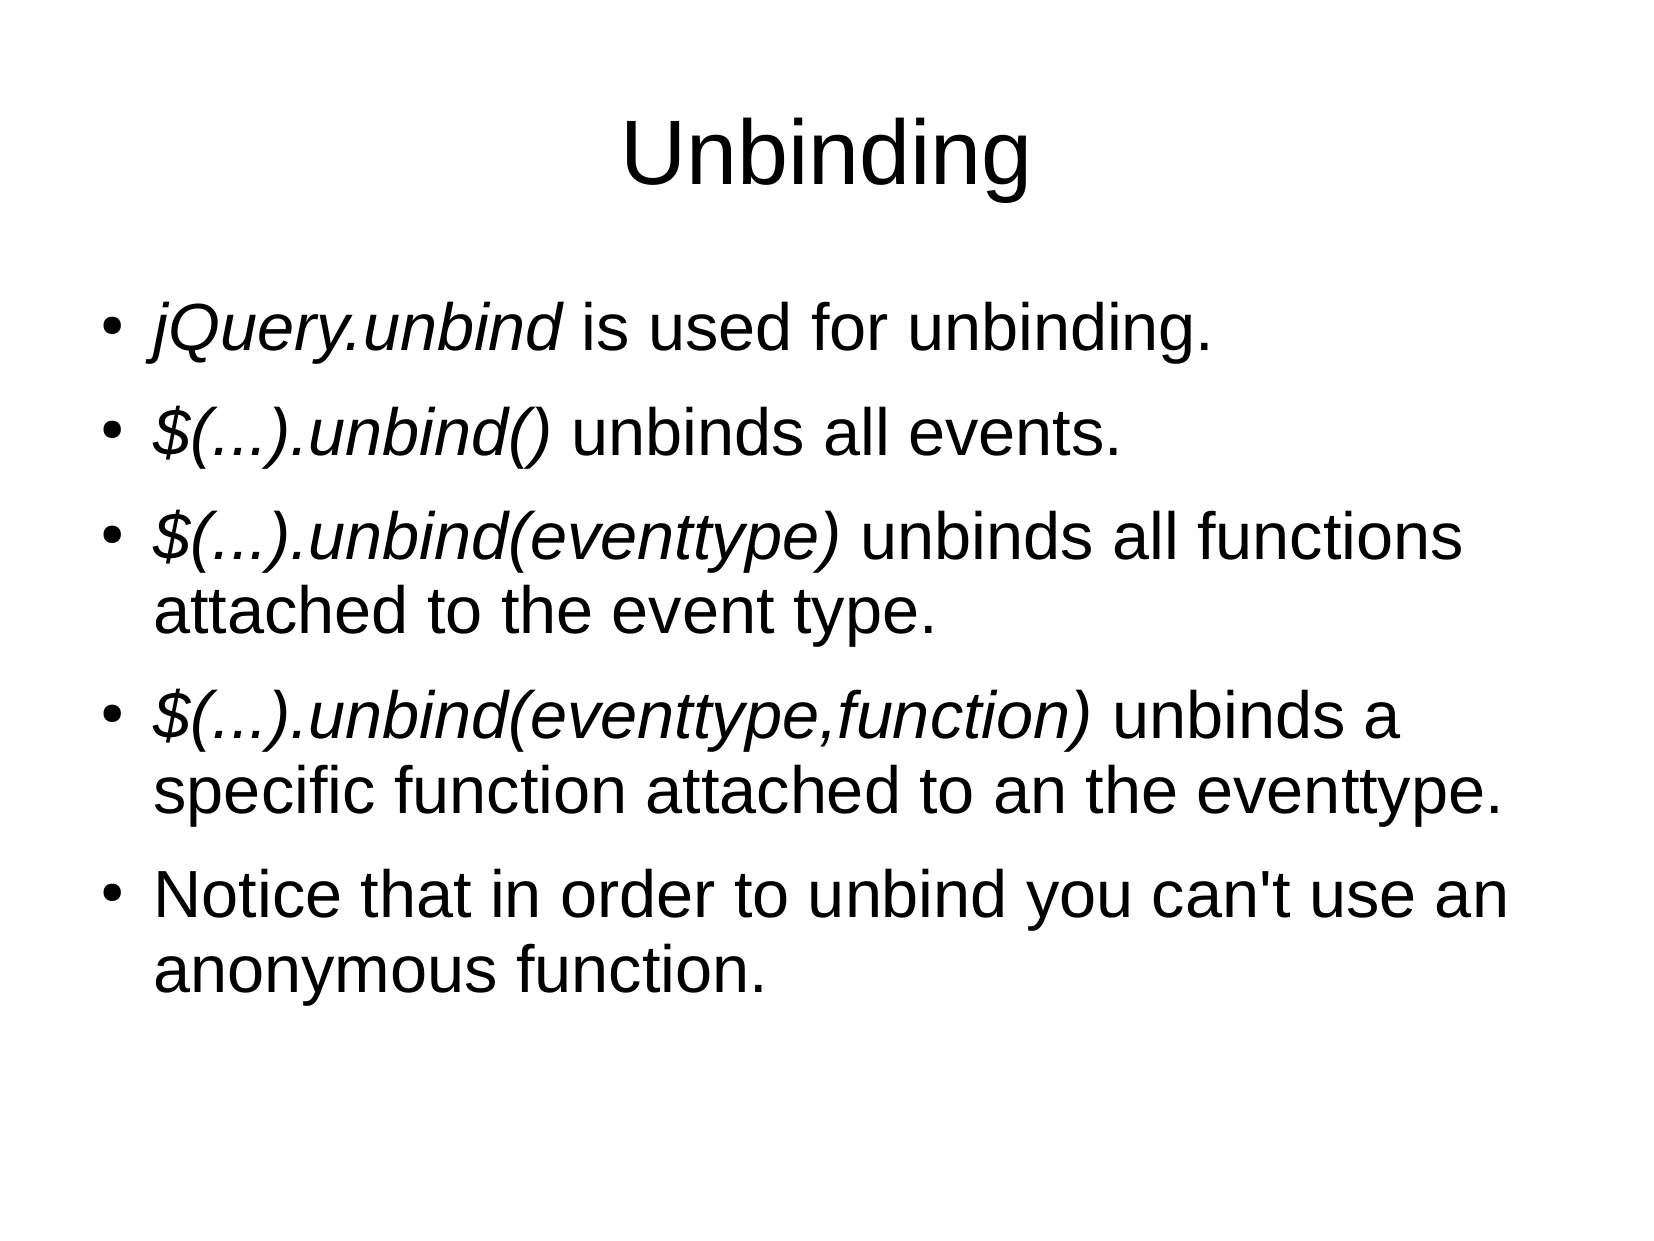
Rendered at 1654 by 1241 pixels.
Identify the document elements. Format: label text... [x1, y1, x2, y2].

list jQuery.unbind is used for unbinding. $(...).unbind() unbinds all events. $(...).unbind(eventtype) unbinds all functions attached to the event type. $(...).unbind(eventtype,function) unbinds a specific function attached to an the eventtype. Notice that in order to unbind you can't use an anonymous function. [82, 290, 1571, 1109]
title Unbinding [82, 49, 1571, 257]
